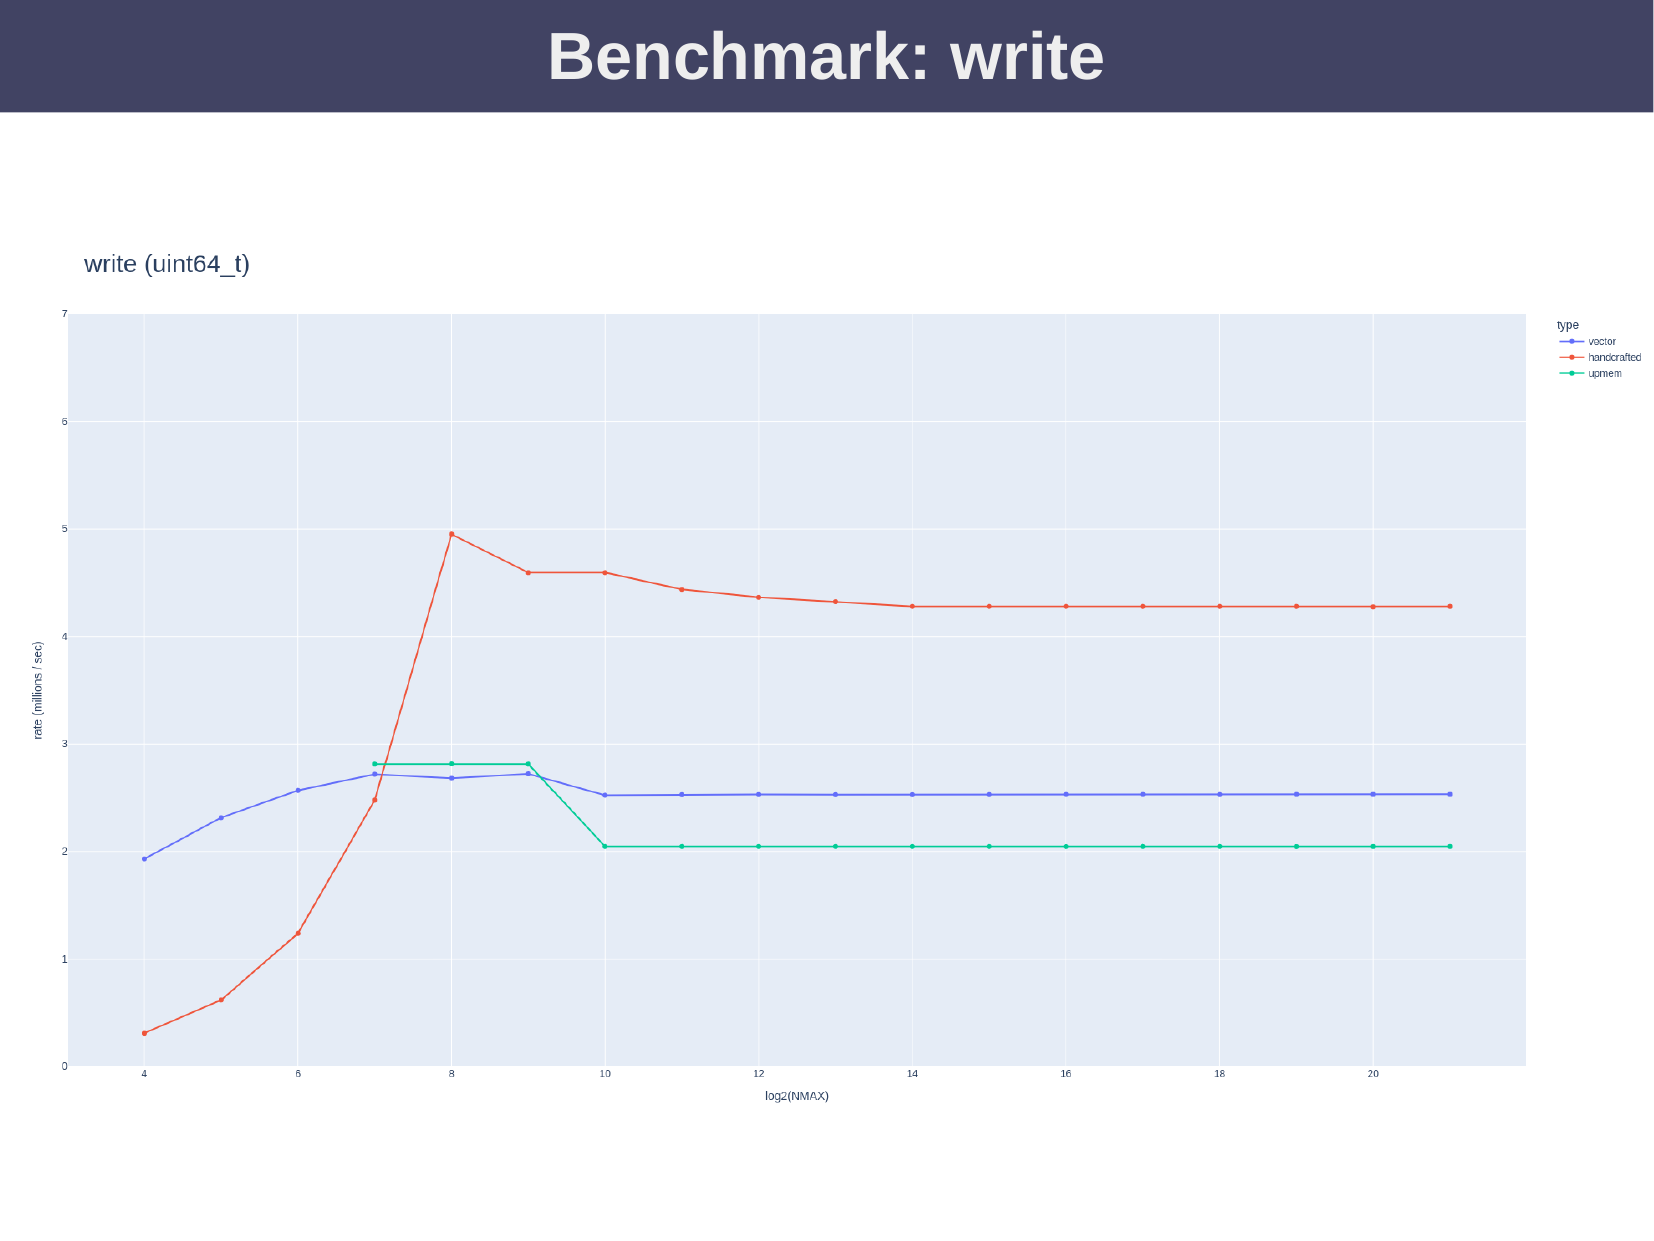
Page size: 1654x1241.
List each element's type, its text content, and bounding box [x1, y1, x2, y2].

text_box Benchmark: write [0, 0, 1654, 113]
picture [1, 230, 1654, 1133]
